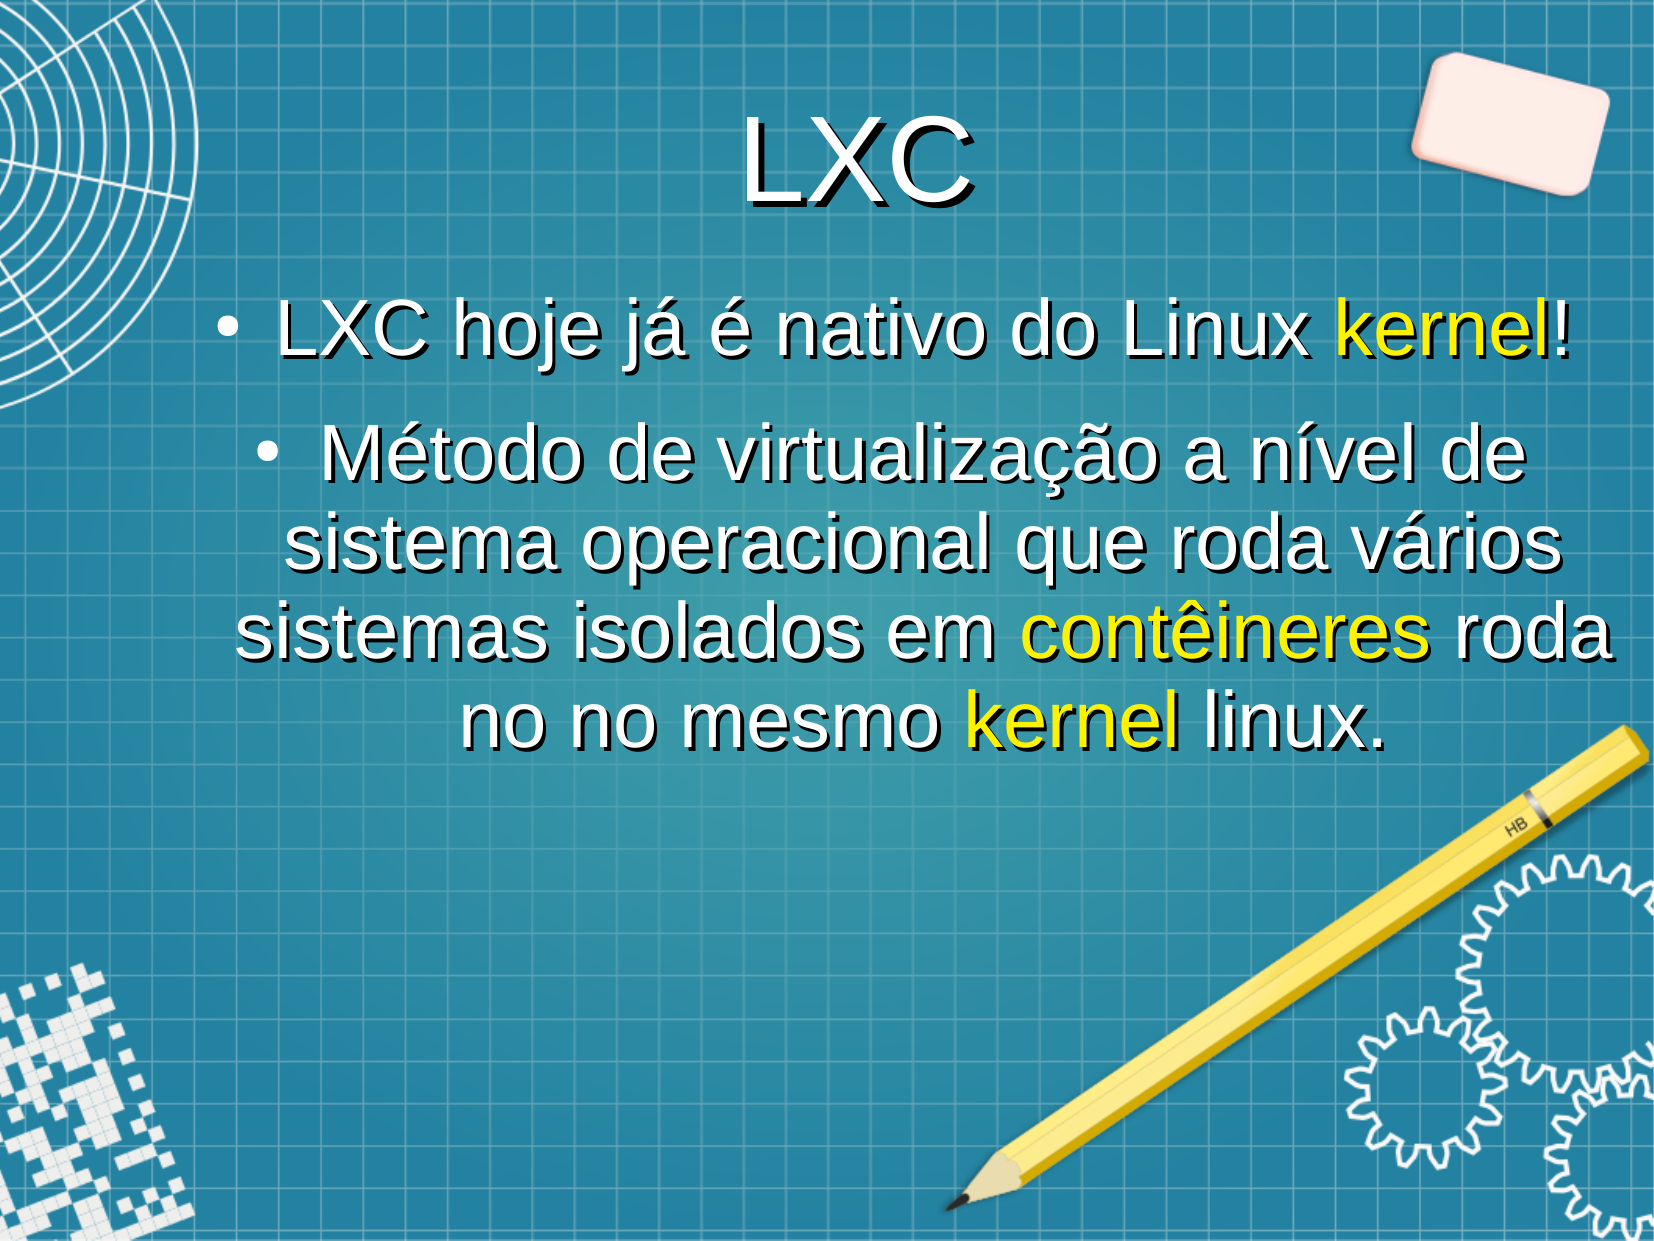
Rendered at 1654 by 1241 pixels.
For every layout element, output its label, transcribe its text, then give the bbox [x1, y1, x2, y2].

picture [0, 0, 1654, 1241]
title LXC [112, 17, 1601, 302]
list LXC hoje já é nativo do Linux kernel! Método de virtualização a nível de sistema operacional que roda vários sistemas isolados em contêineres roda no no mesmo kernel linux. [147, 283, 1636, 886]
